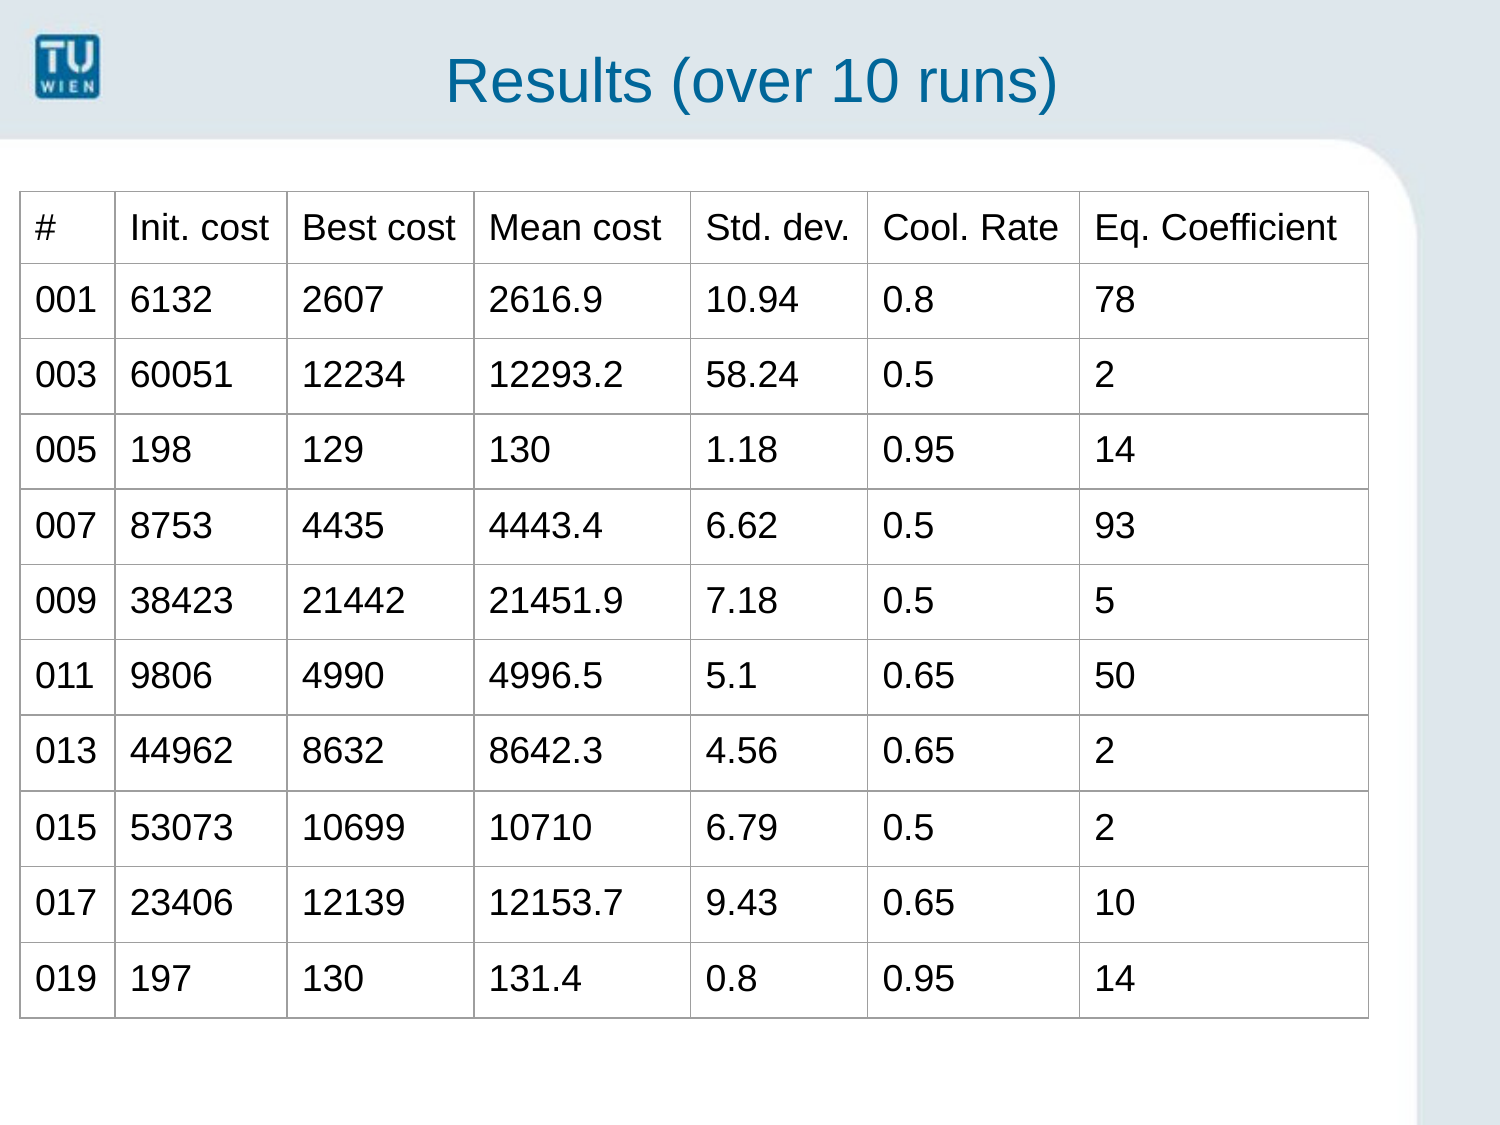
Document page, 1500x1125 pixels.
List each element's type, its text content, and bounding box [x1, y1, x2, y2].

table_cell 6.79 [691, 792, 867, 866]
table_cell 8753 [116, 490, 286, 564]
table_cell 131.4 [475, 943, 690, 1017]
table_cell 0.5 [868, 792, 1079, 866]
table_cell 93 [1080, 490, 1368, 564]
table_cell 4990 [288, 640, 473, 714]
table_cell 6.62 [691, 490, 867, 564]
table_cell 4.56 [691, 716, 867, 790]
table_header Mean cost [475, 192, 690, 263]
table_cell 12139 [288, 867, 473, 942]
table_cell 017 [21, 867, 114, 942]
table_cell 8632 [288, 716, 473, 790]
table_cell 12293.2 [475, 339, 690, 413]
table_cell 2 [1080, 716, 1368, 790]
table_cell 0.8 [691, 943, 867, 1017]
table_cell 23406 [116, 867, 286, 942]
table_cell 005 [21, 415, 114, 488]
table_cell 015 [21, 792, 114, 866]
table_cell 013 [21, 716, 114, 790]
table_cell 8642.3 [475, 716, 690, 790]
table_cell 78 [1080, 264, 1368, 338]
table_cell 9806 [116, 640, 286, 714]
table_cell 4435 [288, 490, 473, 564]
table_cell 5.1 [691, 640, 867, 714]
table_cell 10 [1080, 867, 1368, 942]
table_cell 2 [1080, 792, 1368, 866]
table_cell 5 [1080, 565, 1368, 639]
table_header Eq. Coefficient [1080, 192, 1368, 263]
table_cell 0.65 [868, 867, 1079, 942]
table_cell 007 [21, 490, 114, 564]
table_cell 2607 [288, 264, 473, 338]
table_cell 60051 [116, 339, 286, 413]
table_cell 10710 [475, 792, 690, 866]
table_cell 130 [475, 415, 690, 488]
table_cell 14 [1080, 943, 1368, 1017]
table_header # [21, 192, 114, 263]
table_cell 003 [21, 339, 114, 413]
table_cell 4443.4 [475, 490, 690, 564]
table_cell 0.5 [868, 490, 1079, 564]
table_cell 10699 [288, 792, 473, 866]
table_cell 198 [116, 415, 286, 488]
table_cell 0.8 [868, 264, 1079, 338]
table_cell 7.18 [691, 565, 867, 639]
table_cell 21451.9 [475, 565, 690, 639]
table_cell 0.95 [868, 943, 1079, 1017]
table_cell 4996.5 [475, 640, 690, 714]
table_cell 009 [21, 565, 114, 639]
table_cell 2 [1080, 339, 1368, 413]
table_cell 0.5 [868, 339, 1079, 413]
table_cell 129 [288, 415, 473, 488]
table_cell 14 [1080, 415, 1368, 488]
table_cell 50 [1080, 640, 1368, 714]
text_box Results (over 10 runs) [192, 24, 1313, 135]
table_cell 0.65 [868, 716, 1079, 790]
table_cell 130 [288, 943, 473, 1017]
table_cell 58.24 [691, 339, 867, 413]
table_cell 38423 [116, 565, 286, 639]
table_cell 011 [21, 640, 114, 714]
table_header Std. dev. [691, 192, 867, 263]
table_cell 1.18 [691, 415, 867, 488]
table_cell 019 [21, 943, 114, 1017]
table_cell 001 [21, 264, 114, 338]
table_cell 12153.7 [475, 867, 690, 942]
table_cell 197 [116, 943, 286, 1017]
table_cell 0.95 [868, 415, 1079, 488]
table_header Cool. Rate [868, 192, 1079, 263]
table_cell 12234 [288, 339, 473, 413]
table_header Init. cost [116, 192, 286, 263]
table_cell 0.65 [868, 640, 1079, 714]
table_cell 10.94 [691, 264, 867, 338]
table_cell 2616.9 [475, 264, 690, 338]
table_cell 44962 [116, 716, 286, 790]
table_cell 9.43 [691, 867, 867, 942]
table_cell 53073 [116, 792, 286, 866]
table_cell 6132 [116, 264, 286, 338]
picture [0, 0, 1500, 1125]
table_header Best cost [288, 192, 473, 263]
table_cell 21442 [288, 565, 473, 639]
table_cell 0.5 [868, 565, 1079, 639]
